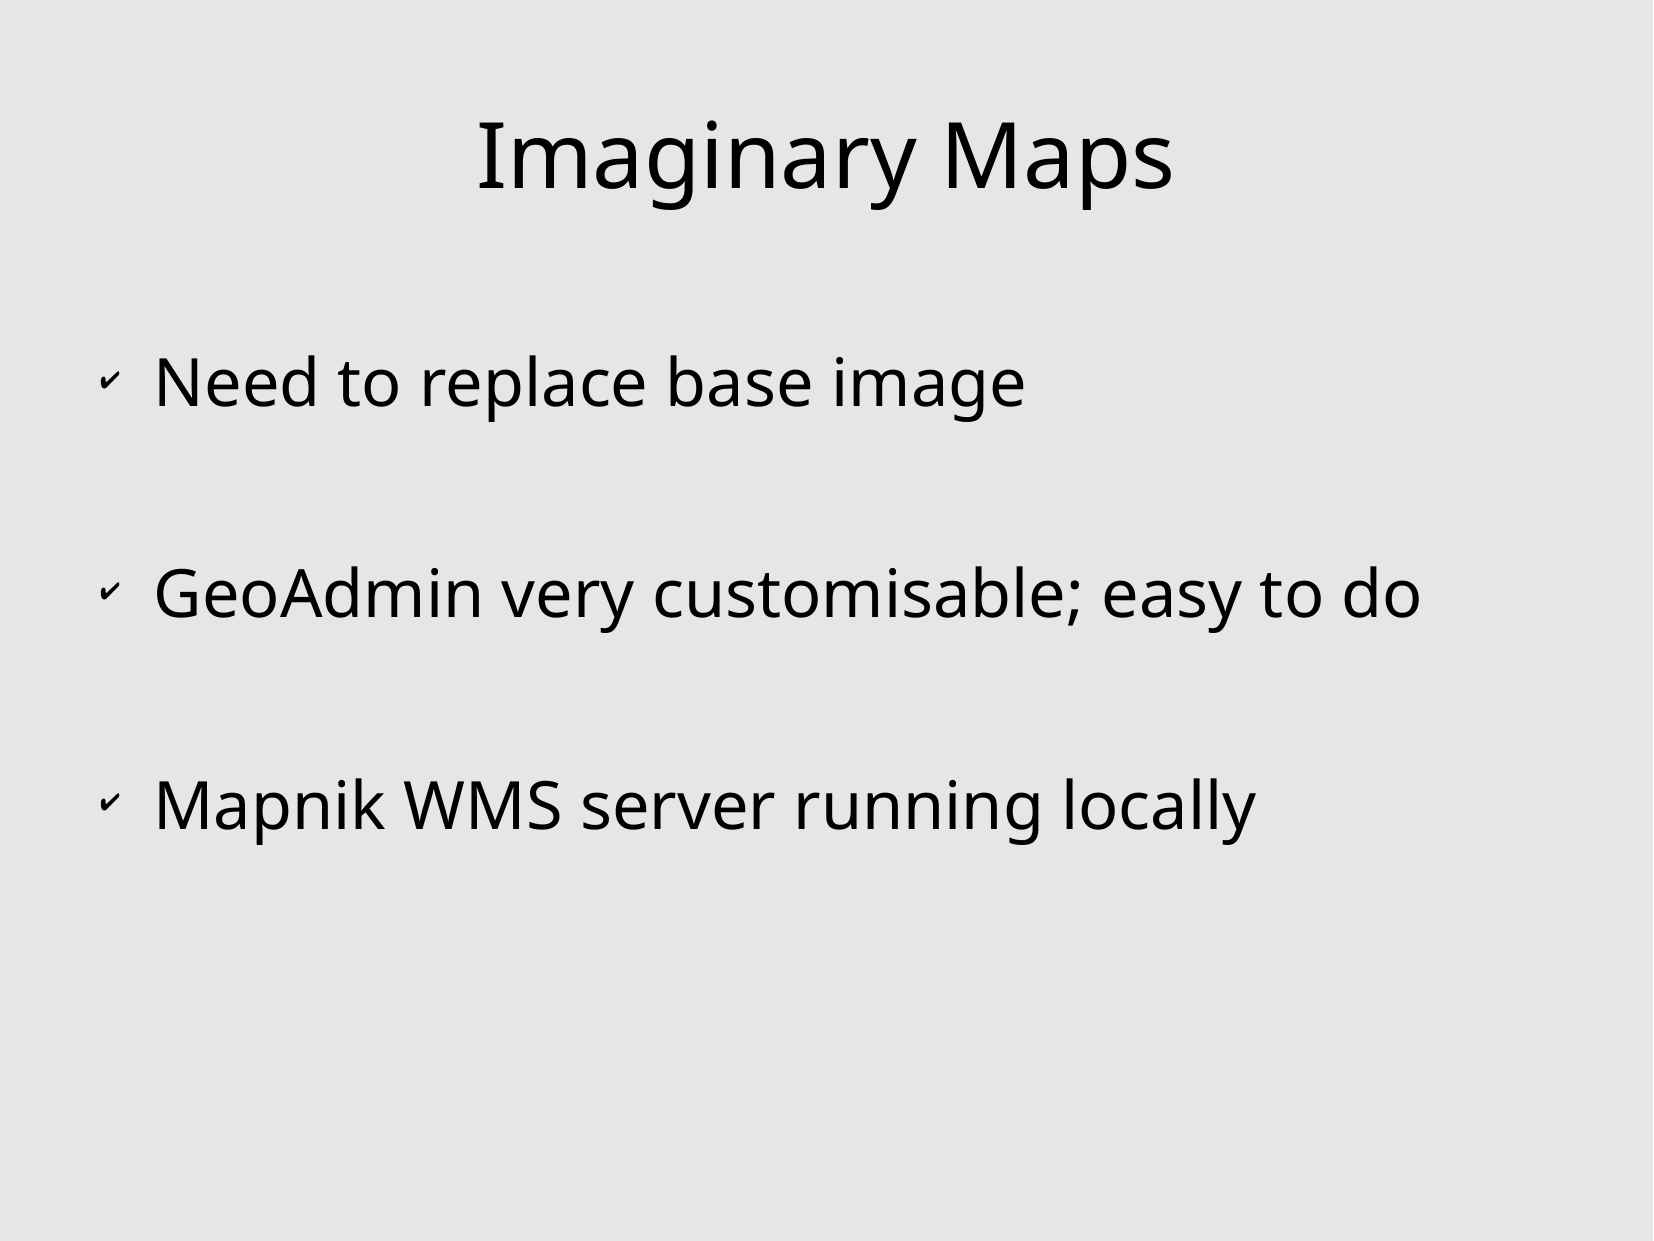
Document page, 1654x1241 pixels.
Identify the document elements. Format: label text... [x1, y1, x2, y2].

title Imaginary Maps [82, 49, 1571, 257]
list Need to replace base image GeoAdmin very customisable; easy to do Mapnik WMS server running locally [82, 290, 1571, 1095]
